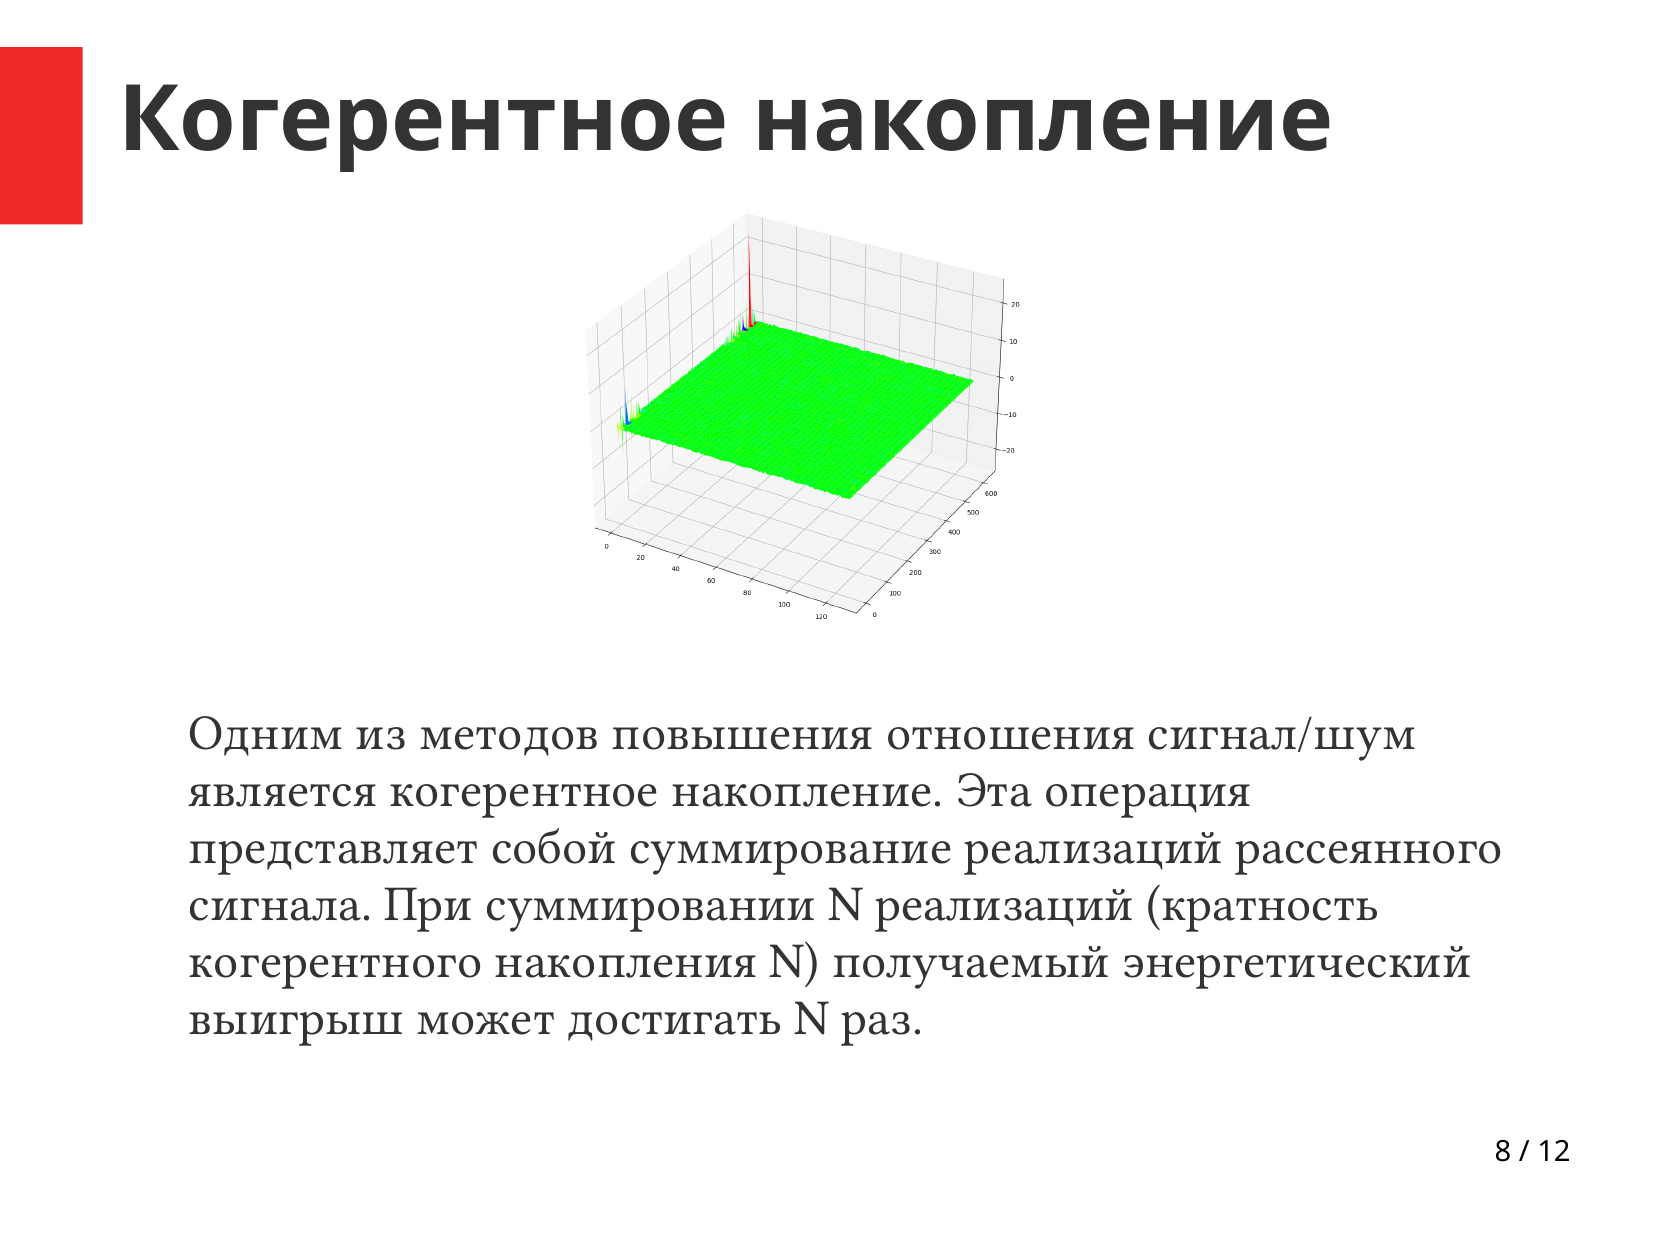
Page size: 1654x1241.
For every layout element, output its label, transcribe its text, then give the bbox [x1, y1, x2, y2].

picture [545, 183, 1051, 646]
list Одним из методов повышения отношения сигнал/шум является когерентное накопление. Эта операция представляет собой суммирование реализаций рассеянного сигнала. При суммировании N реализаций (кратность когерентного накопления N) получаемый энергетический выигрыш может достигать N раз. [118, 705, 1536, 1074]
title Когерентное накопление [118, 49, 1571, 181]
